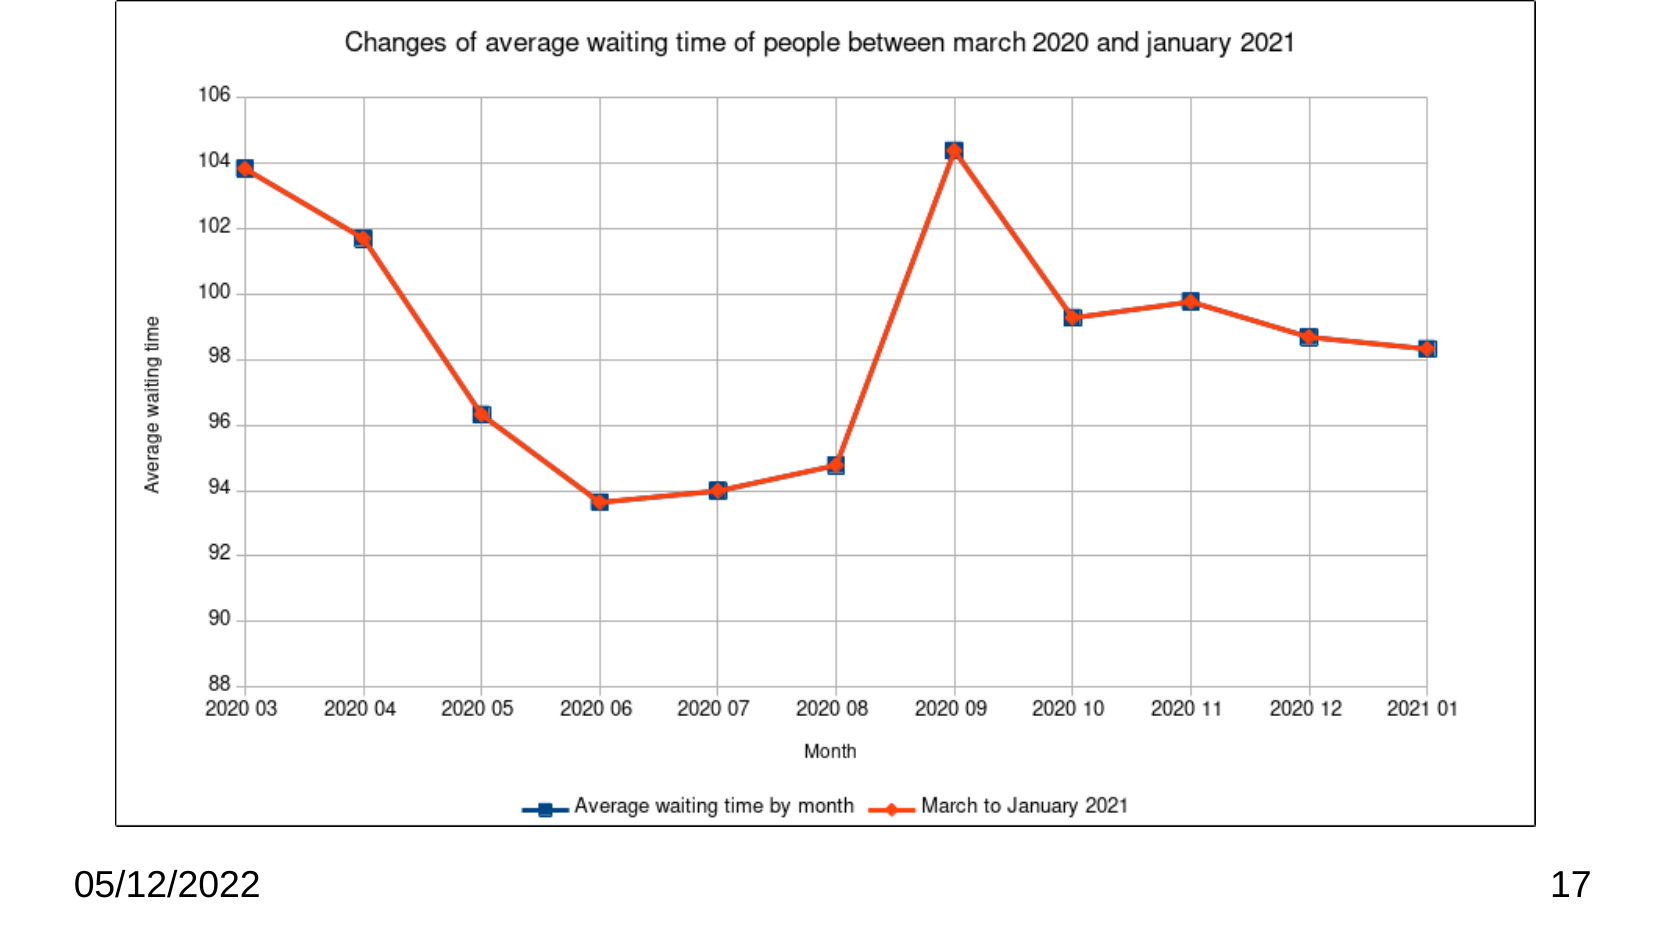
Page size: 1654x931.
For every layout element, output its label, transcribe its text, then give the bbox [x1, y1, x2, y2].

text_box 05/12/2022 [59, 856, 296, 916]
picture [115, 0, 1536, 827]
text_box 17 [1535, 856, 1625, 916]
